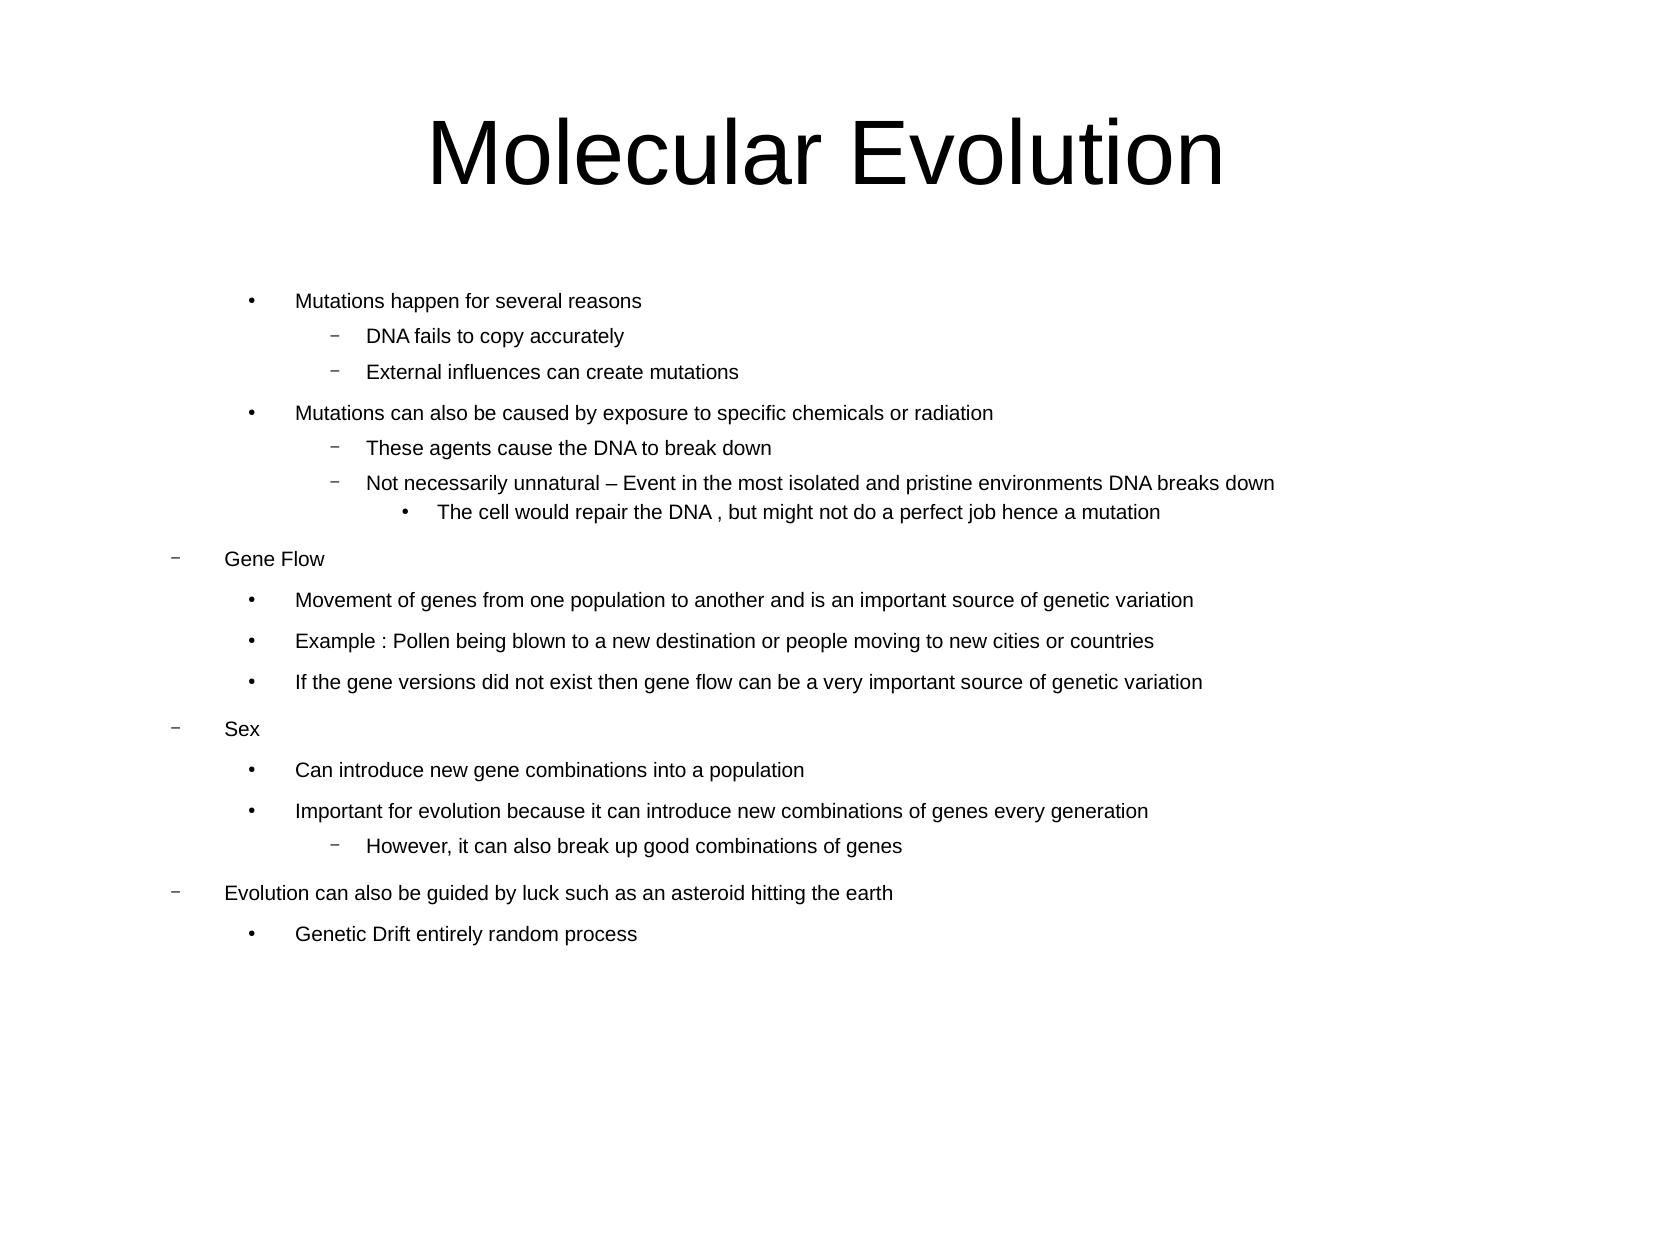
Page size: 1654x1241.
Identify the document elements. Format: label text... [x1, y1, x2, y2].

title Molecular Evolution [82, 49, 1571, 257]
list Mutations happen for several reasons DNA fails to copy accurately External influences can create mutations Mutations can also be caused by exposure to specific chemicals or radiation These agents cause the DNA to break down Not necessarily unnatural – Event in the most isolated and pristine environments DNA breaks down The cell would repair the DNA , but might not do a perfect job hence a mutation Gene Flow Movement of genes from one population to another and is an important source of genetic variation Example : Pollen being blown to a new destination or people moving to new cities or countries If the gene versions did not exist then gene flow can be a very important source of genetic variation Sex Can introduce new gene combinations into a population Important for evolution because it can introduce new combinations of genes every generation However, it can also break up good combinations of genes Evolution can also be guided by luck such as an asteroid hitting the earth Genetic Drift entirely random process [82, 290, 1571, 1010]
